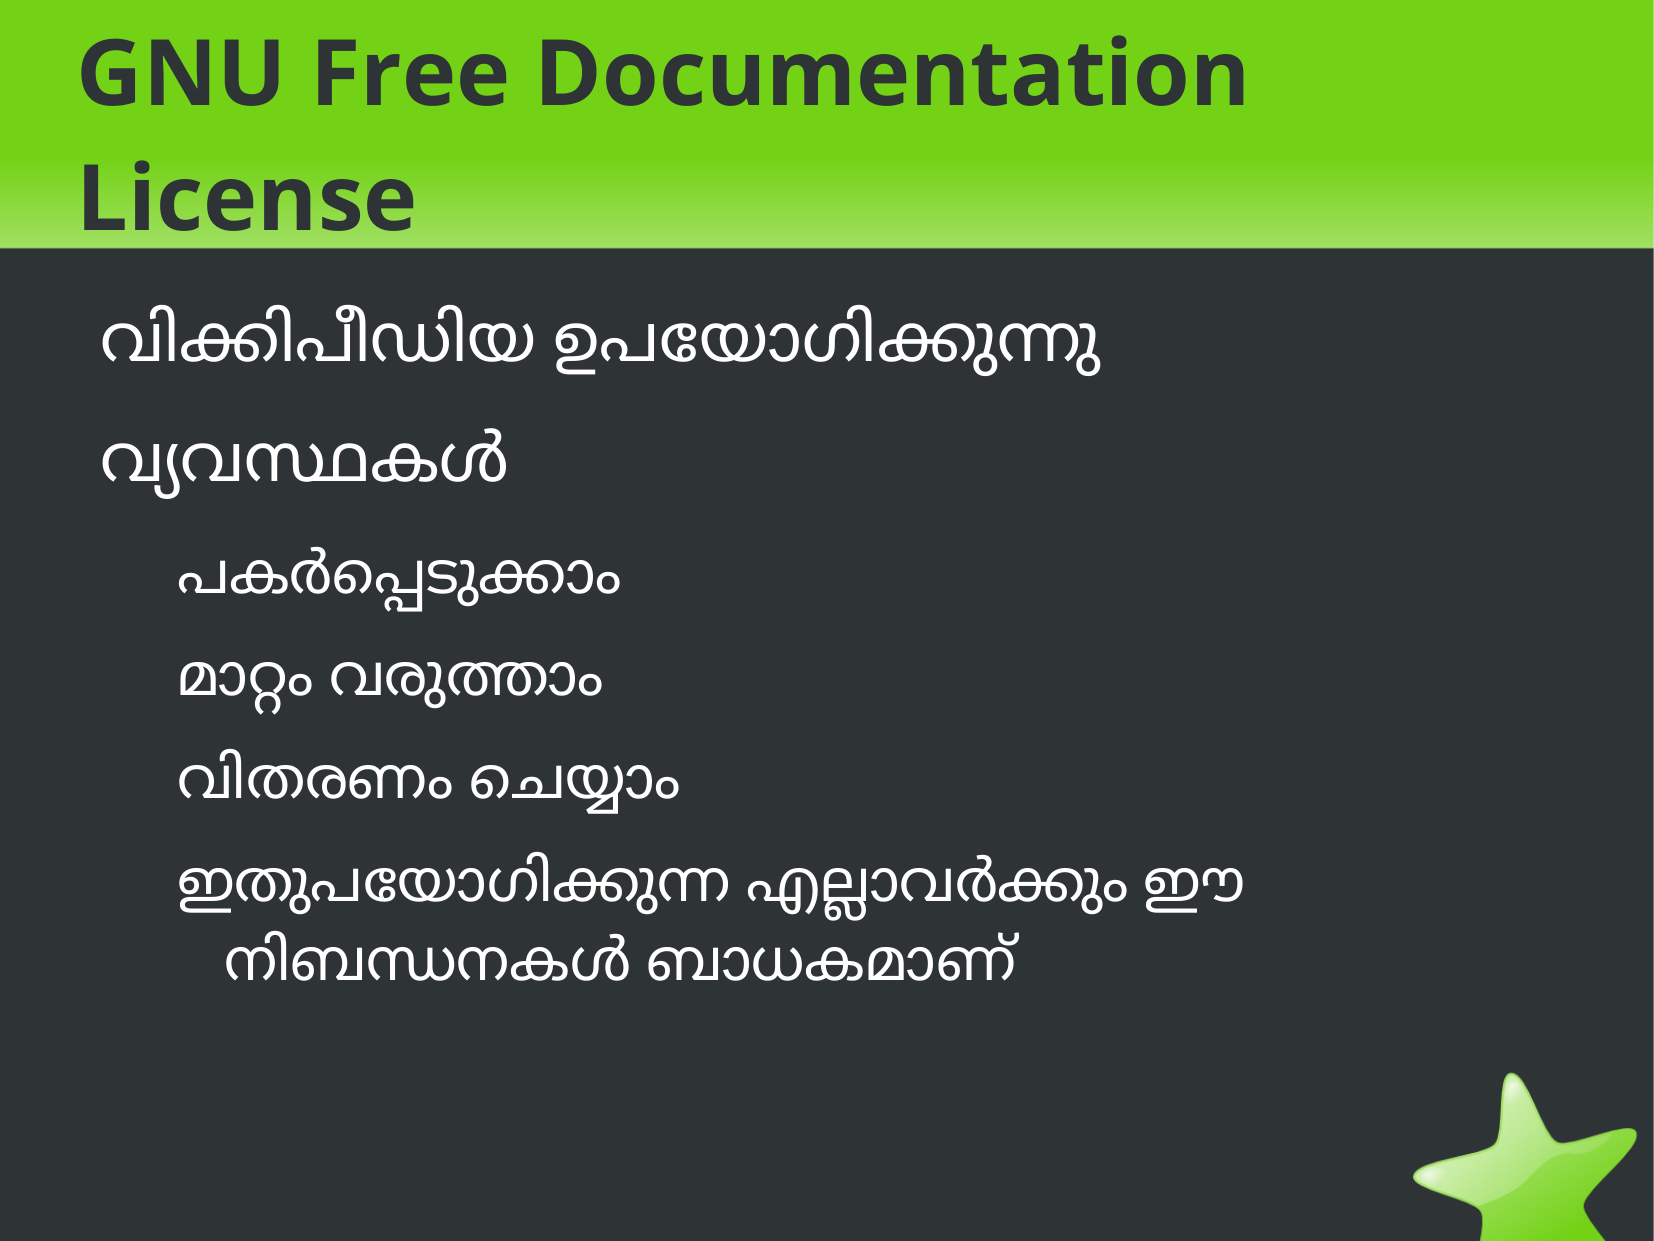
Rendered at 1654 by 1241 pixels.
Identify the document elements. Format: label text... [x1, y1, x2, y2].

title GNU Free Documentation License [76, 22, 1565, 244]
list വിക്കിപീഡിയ ഉപയോഗിക്കുന്നു വ്യവസ്ഥകള്‍ പകര്‍പ്പെടുക്കാം മാറ്റം വരുത്താം വിതരണം ചെയ്യാം ഇതുപയോഗിക്കുന്ന എല്ലാവര്‍ക്കും ഈ നിബന്ധനകള്‍ ബാധകമാണ് [82, 290, 1571, 1094]
picture [0, 0, 1654, 1241]
